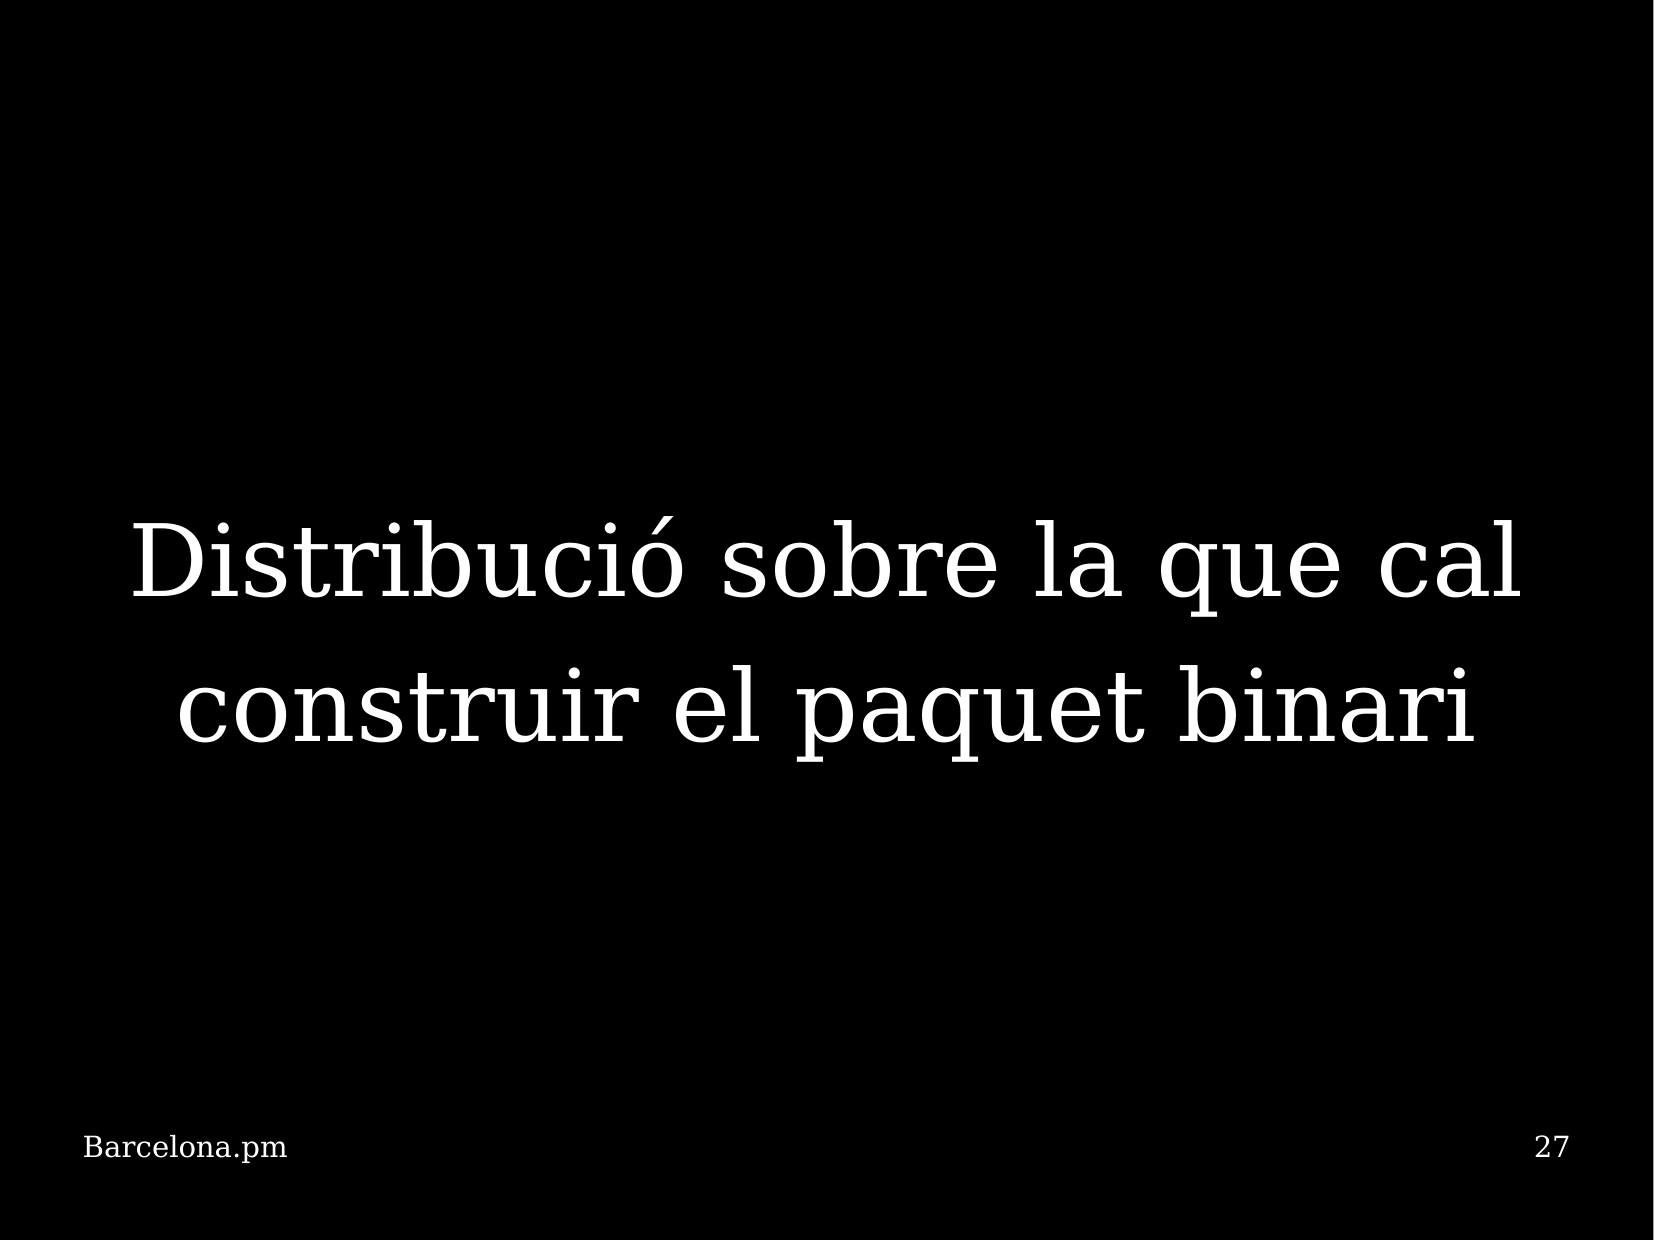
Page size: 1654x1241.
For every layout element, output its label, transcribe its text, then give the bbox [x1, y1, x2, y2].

title Distribució sobre la que cal construir el paquet binari [82, 116, 1571, 1124]
